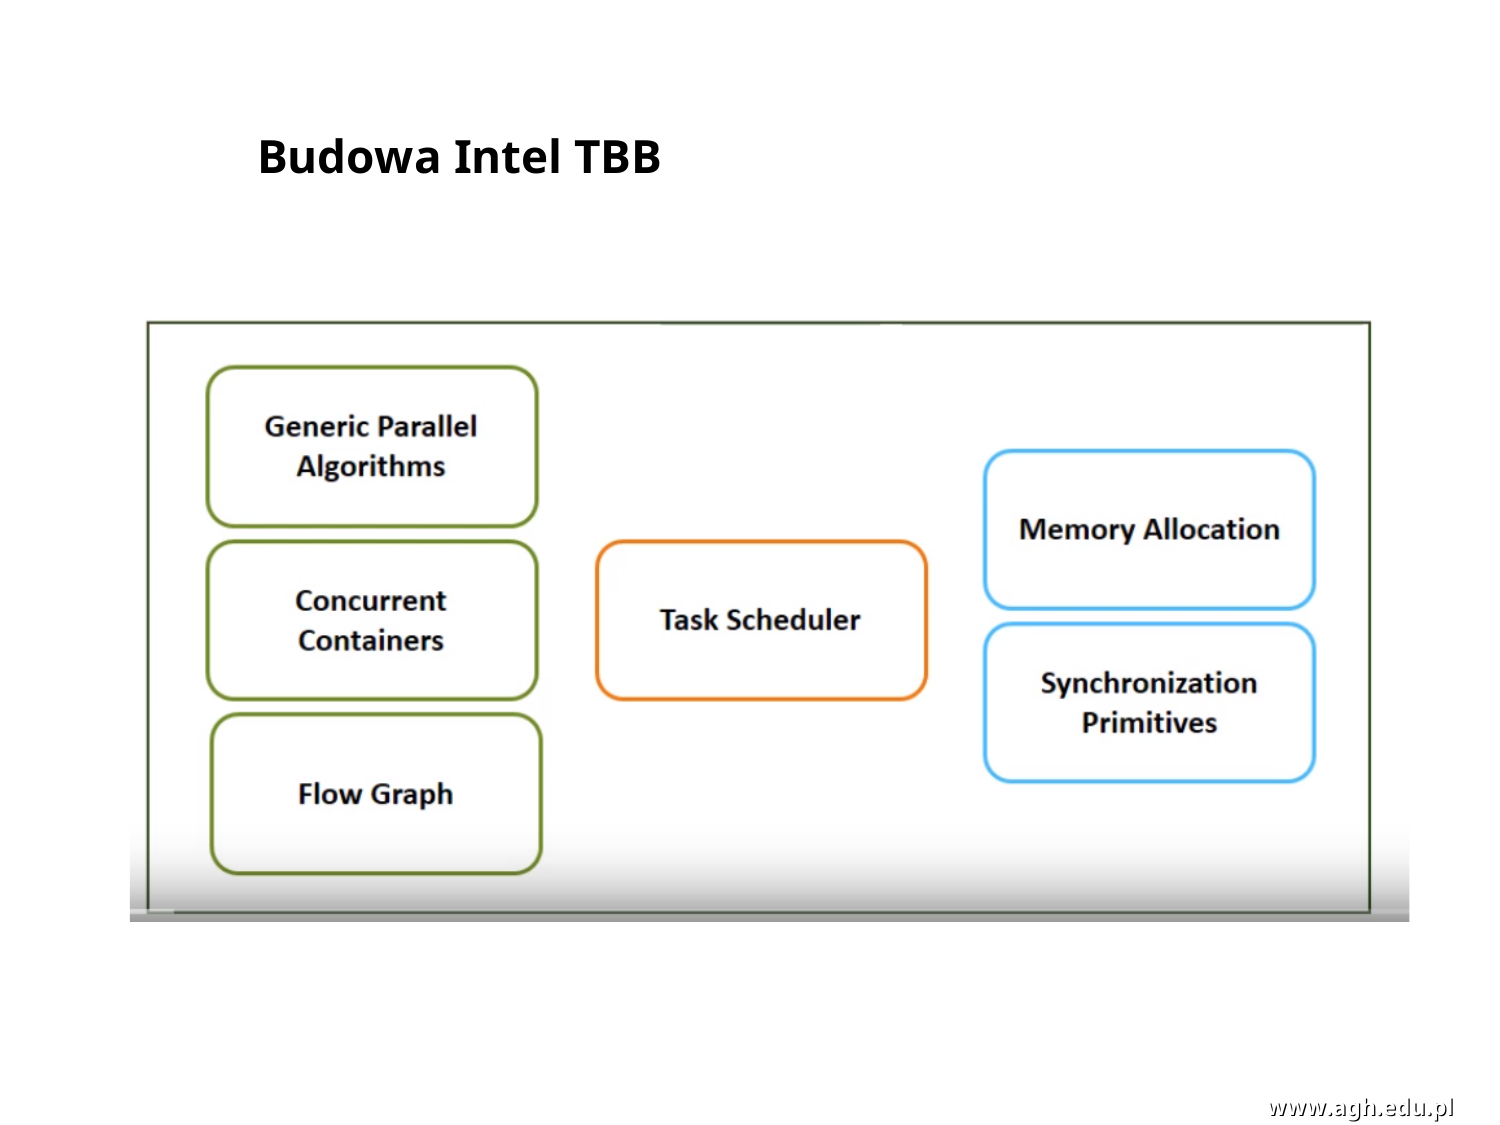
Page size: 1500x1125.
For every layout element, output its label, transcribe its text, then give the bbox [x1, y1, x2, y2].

text_box www.agh.edu.pl [1251, 1084, 1500, 1125]
title Budowa Intel TBB [242, 78, 1425, 233]
picture [129, 318, 1410, 922]
